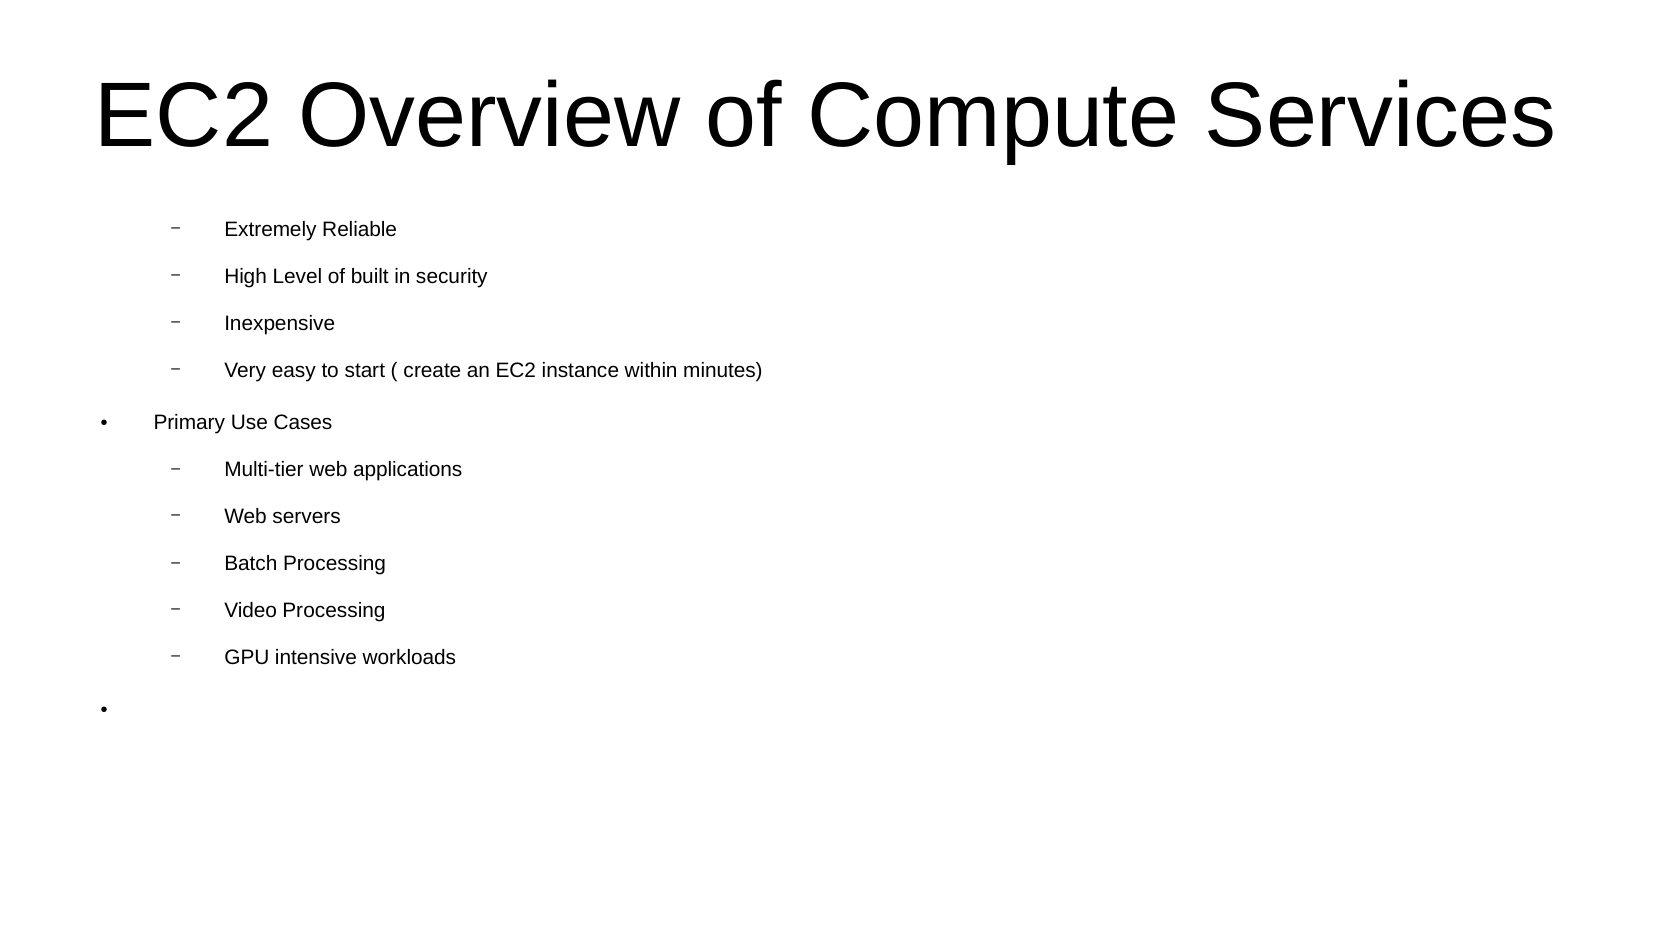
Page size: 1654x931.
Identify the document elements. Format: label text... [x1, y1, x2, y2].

title EC2 Overview of Compute Services [82, 37, 1571, 193]
list Extremely Reliable High Level of built in security Inexpensive Very easy to start ( create an EC2 instance within minutes) Primary Use Cases Multi-tier web applications Web servers Batch Processing Video Processing GPU intensive workloads [82, 217, 1636, 916]
